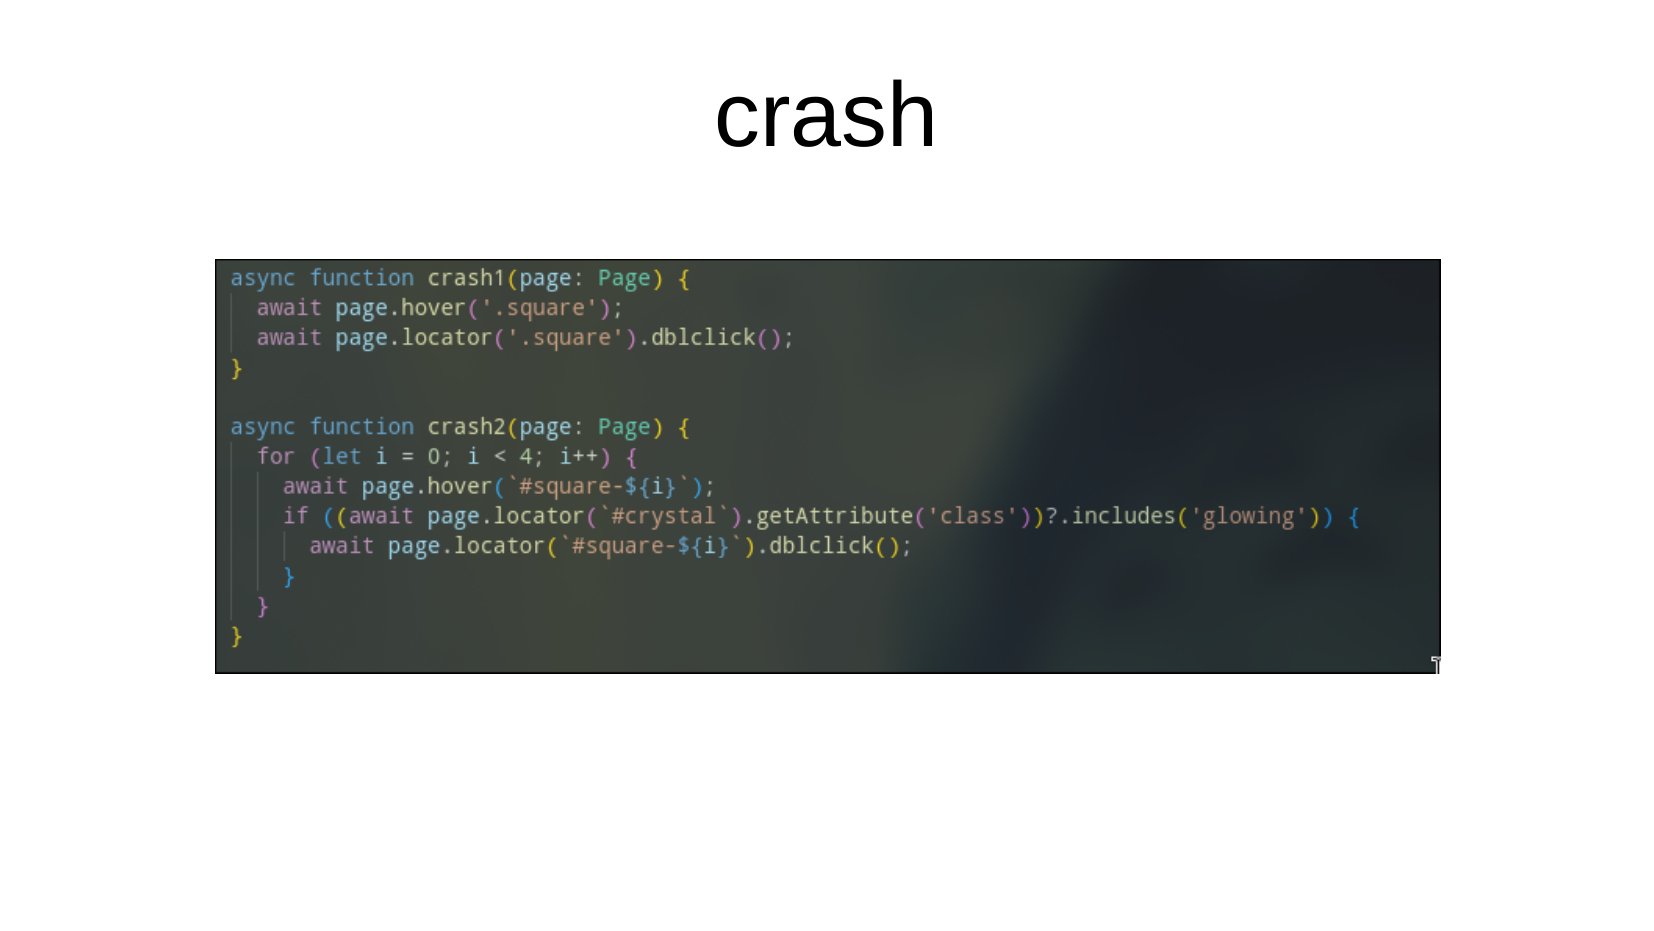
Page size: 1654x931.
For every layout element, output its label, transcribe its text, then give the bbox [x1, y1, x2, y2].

title crash [82, 37, 1571, 193]
picture [215, 259, 1441, 674]
